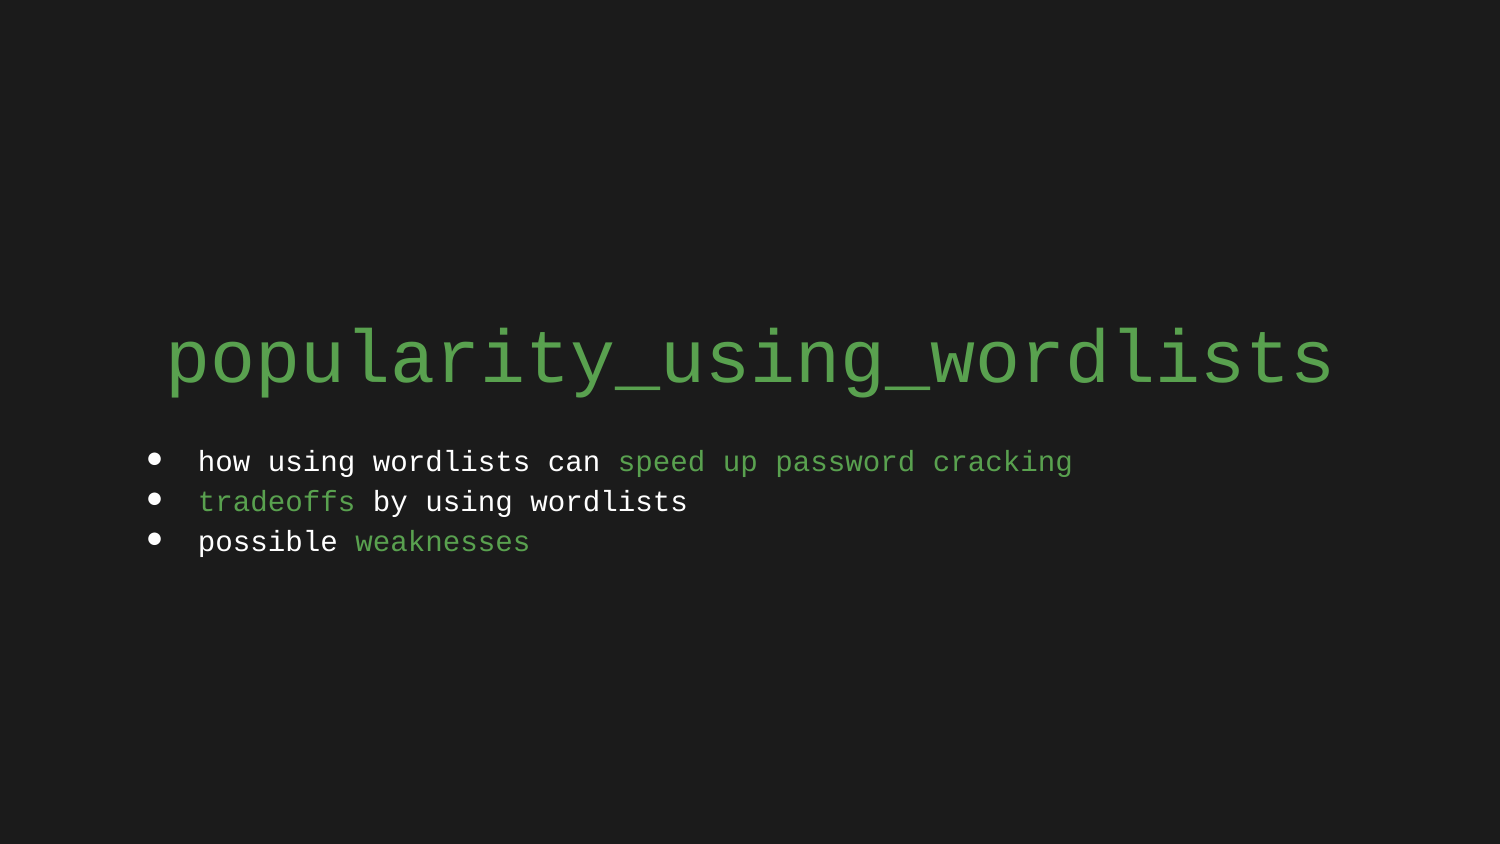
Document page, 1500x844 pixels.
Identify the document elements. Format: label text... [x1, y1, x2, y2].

title popularity_using_wordlists [51, 283, 1449, 422]
text_box how using wordlists can speed up password cracking tradeoffs by using wordlists possible weaknesses [107, 421, 1392, 573]
